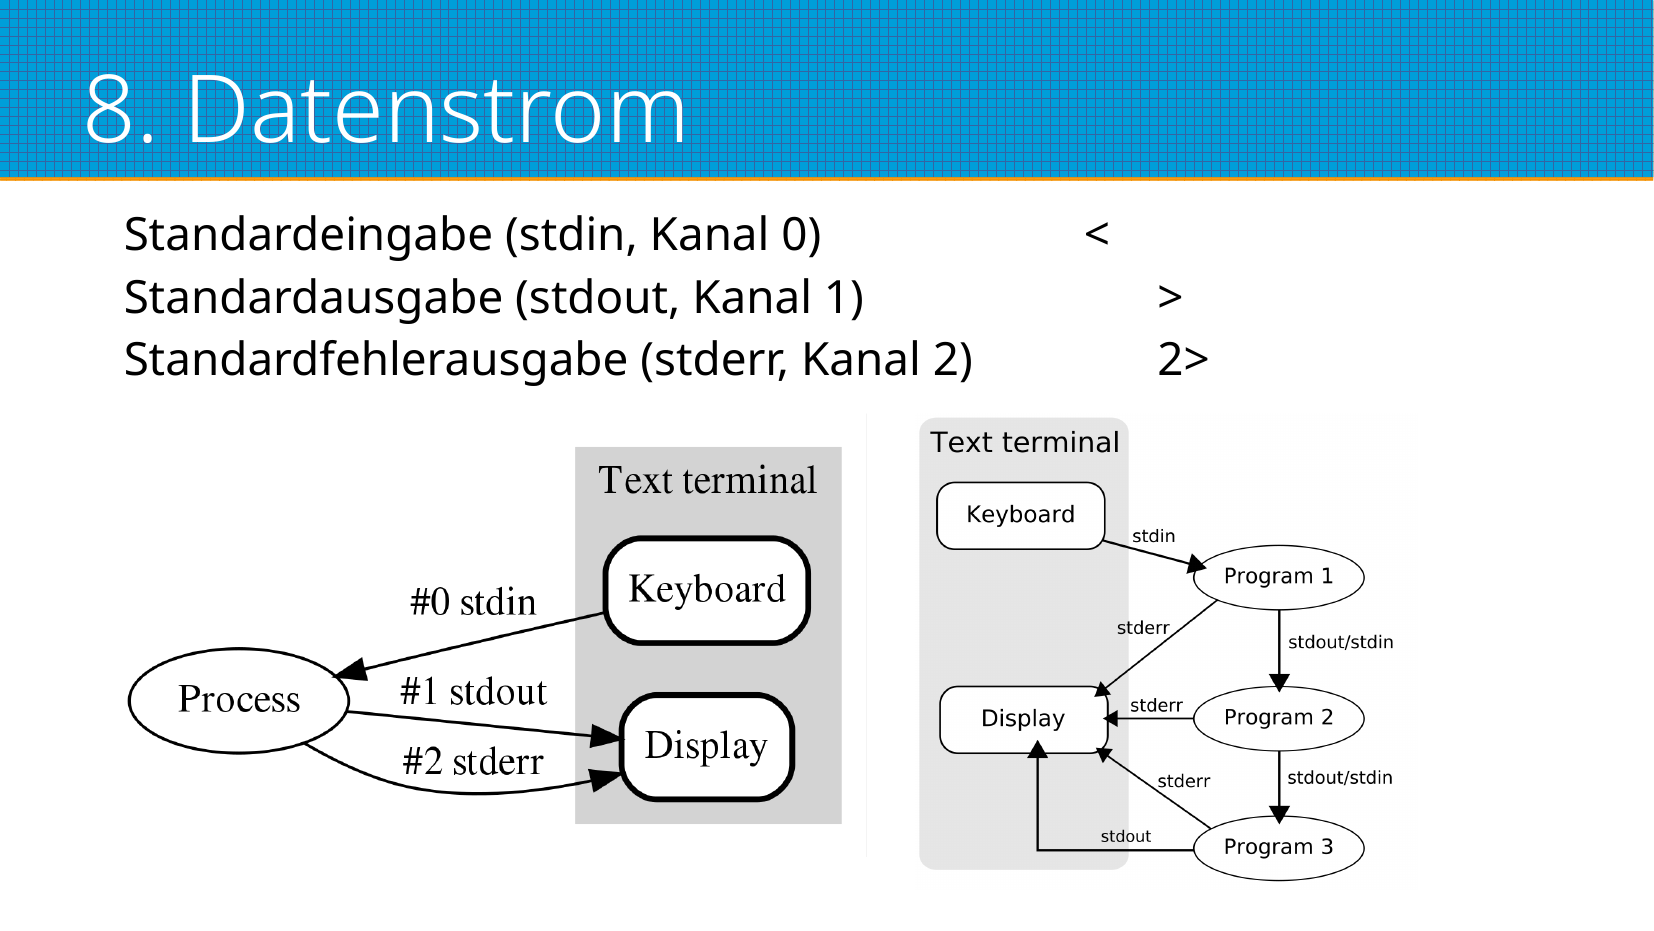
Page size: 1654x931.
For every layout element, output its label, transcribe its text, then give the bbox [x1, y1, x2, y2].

text_box Standardeingabe (stdin, Kanal 0) < Standardausgabe (stdout, Kanal 1) > Standardfehlerausgabe (stderr, Kanal 2) 2> [118, 220, 1565, 370]
picture [118, 413, 867, 857]
title 8. Datenstrom [82, 14, 1571, 171]
picture [915, 413, 1418, 890]
